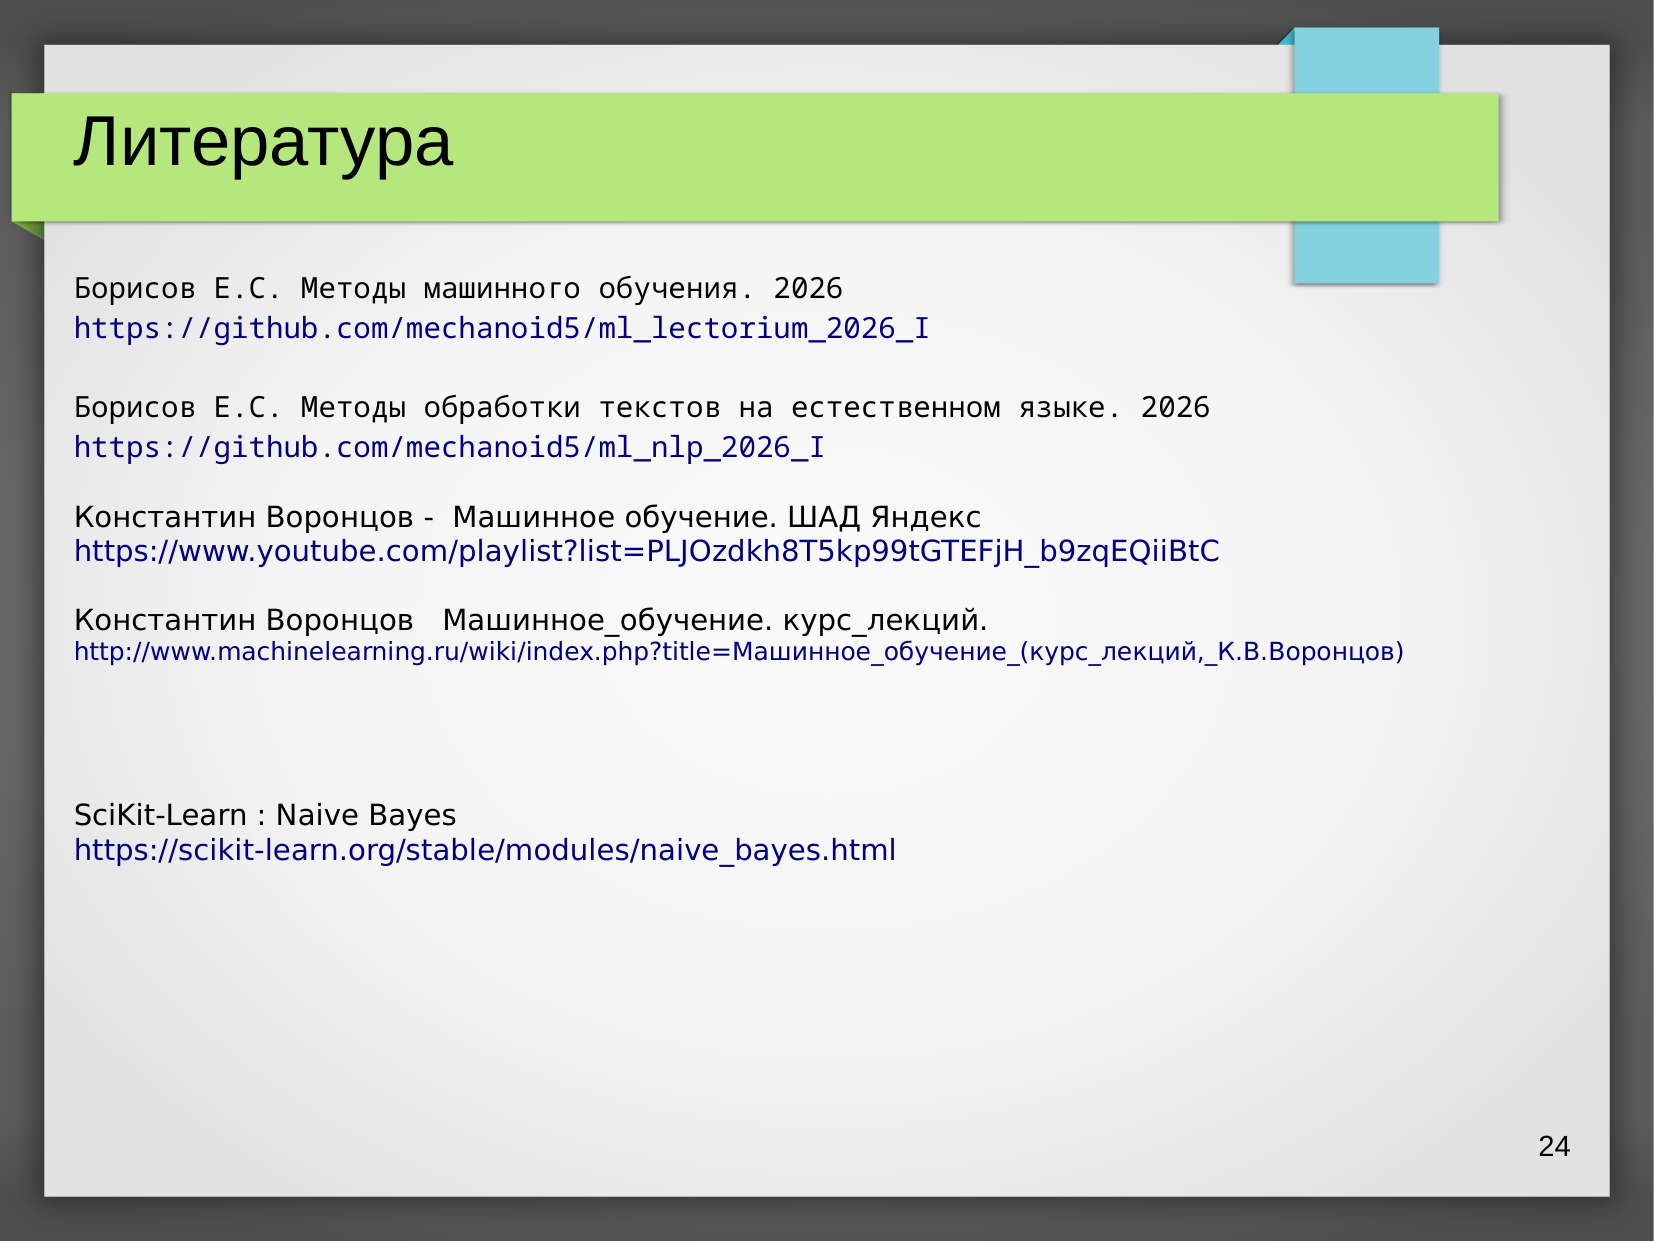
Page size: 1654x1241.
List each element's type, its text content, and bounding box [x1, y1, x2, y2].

text_box Литература [59, 94, 1004, 189]
text_box Борисов Е.С. Методы машинного обучения. 2026 https://github.com/mechanoid5/ml_lectorium_2026_I Борисов Е.С. Методы обработки текстов на естественном языке. 2026 https://github.com/mechanoid5/ml_nlp_2026_I Константин Воронцов - Машинное обучение. ШАД Яндекс https://www.youtube.com/playlist?list=PLJOzdkh8T5kp99tGTEFjH_b9zqEQiiBtC Константин Воронцов Машинное_обучение. курс_лекций. http://www.machinelearning.ru/wiki/index.php?title=Машинное_обучение_(курс_лекций,_К.В.Воронцов) SciKit-Learn : Naive Bayes https://scikit-learn.org/stable/modules/naive_bayes.html [59, 259, 1595, 916]
picture [0, 0, 1654, 1241]
